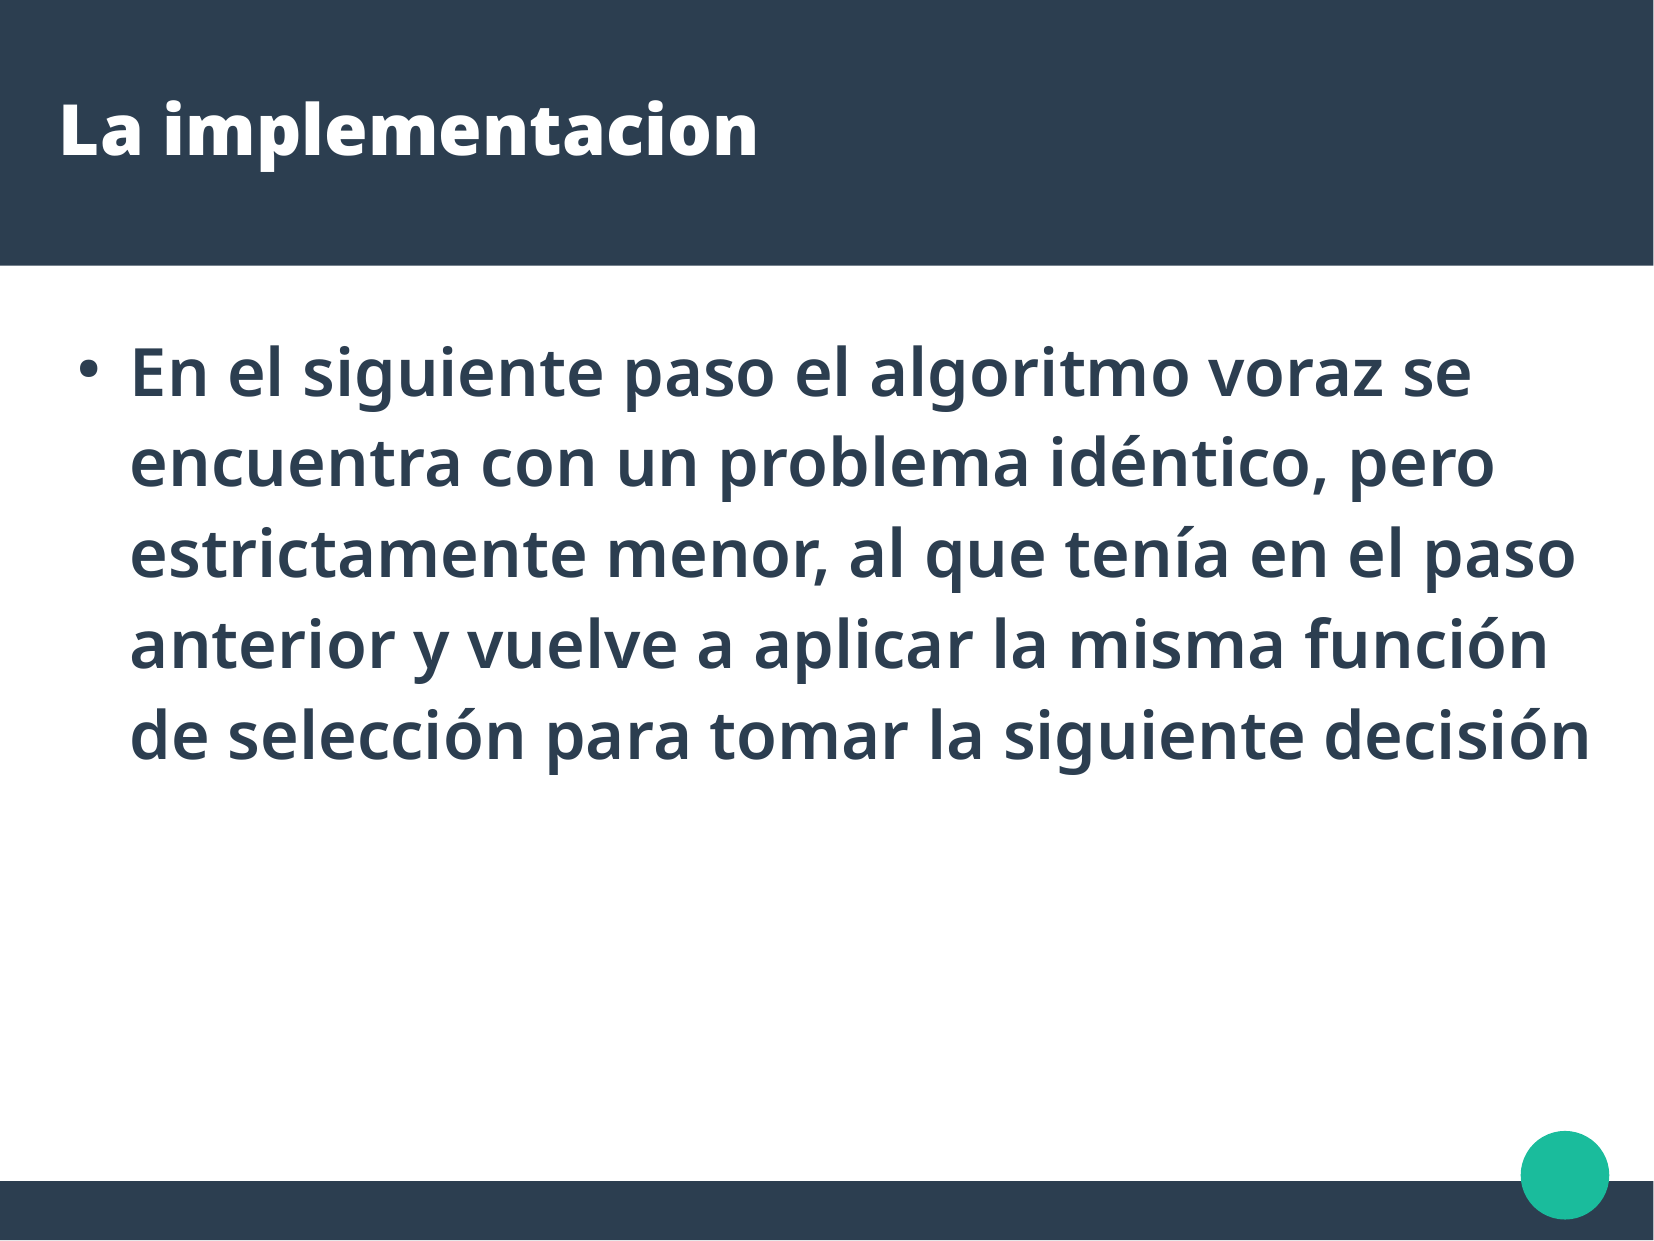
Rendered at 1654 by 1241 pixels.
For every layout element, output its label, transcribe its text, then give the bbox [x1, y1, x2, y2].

list En el siguiente paso el algoritmo voraz se encuentra con un problema idéntico, pero estrictamente menor, al que tenía en el paso anterior y vuelve a aplicar la misma función de selección para tomar la siguiente decisión [59, 324, 1595, 1152]
title La implementacion [59, 49, 1595, 207]
